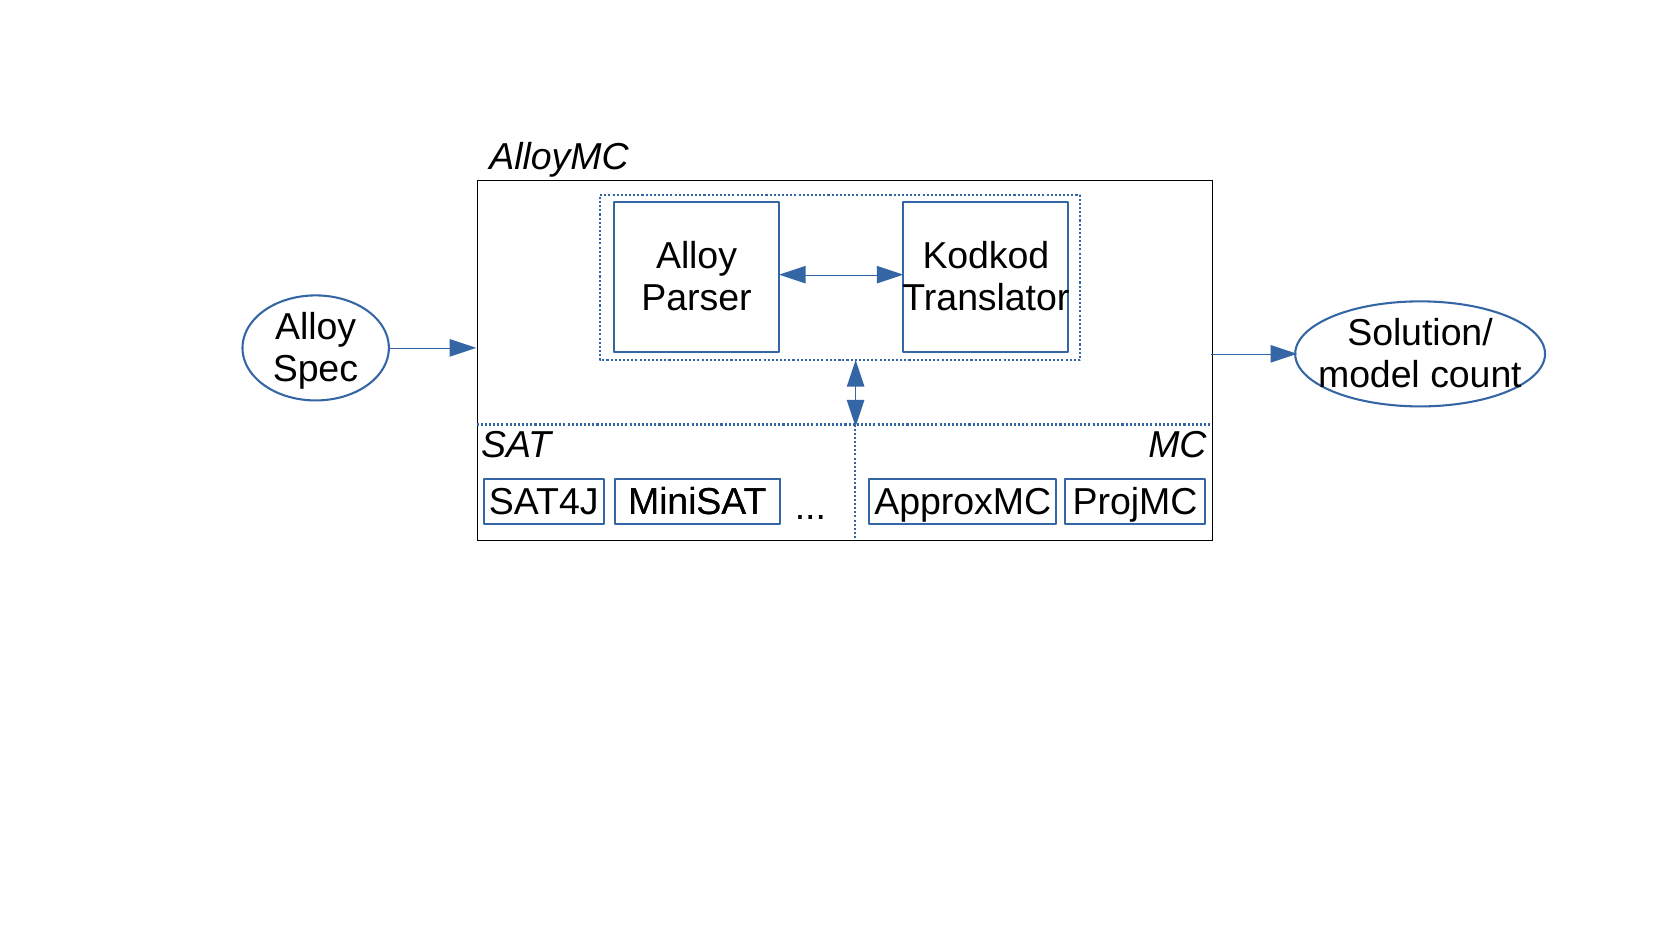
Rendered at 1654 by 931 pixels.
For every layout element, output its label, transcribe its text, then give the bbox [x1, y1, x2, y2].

text_box AlloyMC [474, 127, 644, 185]
text_box ProjMC [1065, 478, 1206, 524]
text_box MiniSAT [615, 478, 781, 524]
text_box Alloy Spec [242, 295, 389, 401]
text_box ApproxMC [869, 478, 1057, 524]
text_box SAT [466, 416, 568, 474]
text_box Kodkod Translator [903, 201, 1069, 352]
text_box MC [1133, 416, 1235, 474]
text_box Solution/ model count [1295, 301, 1546, 407]
text_box SAT4J [483, 478, 604, 524]
text_box ... [780, 478, 856, 536]
text_box Alloy Parser [614, 201, 780, 352]
